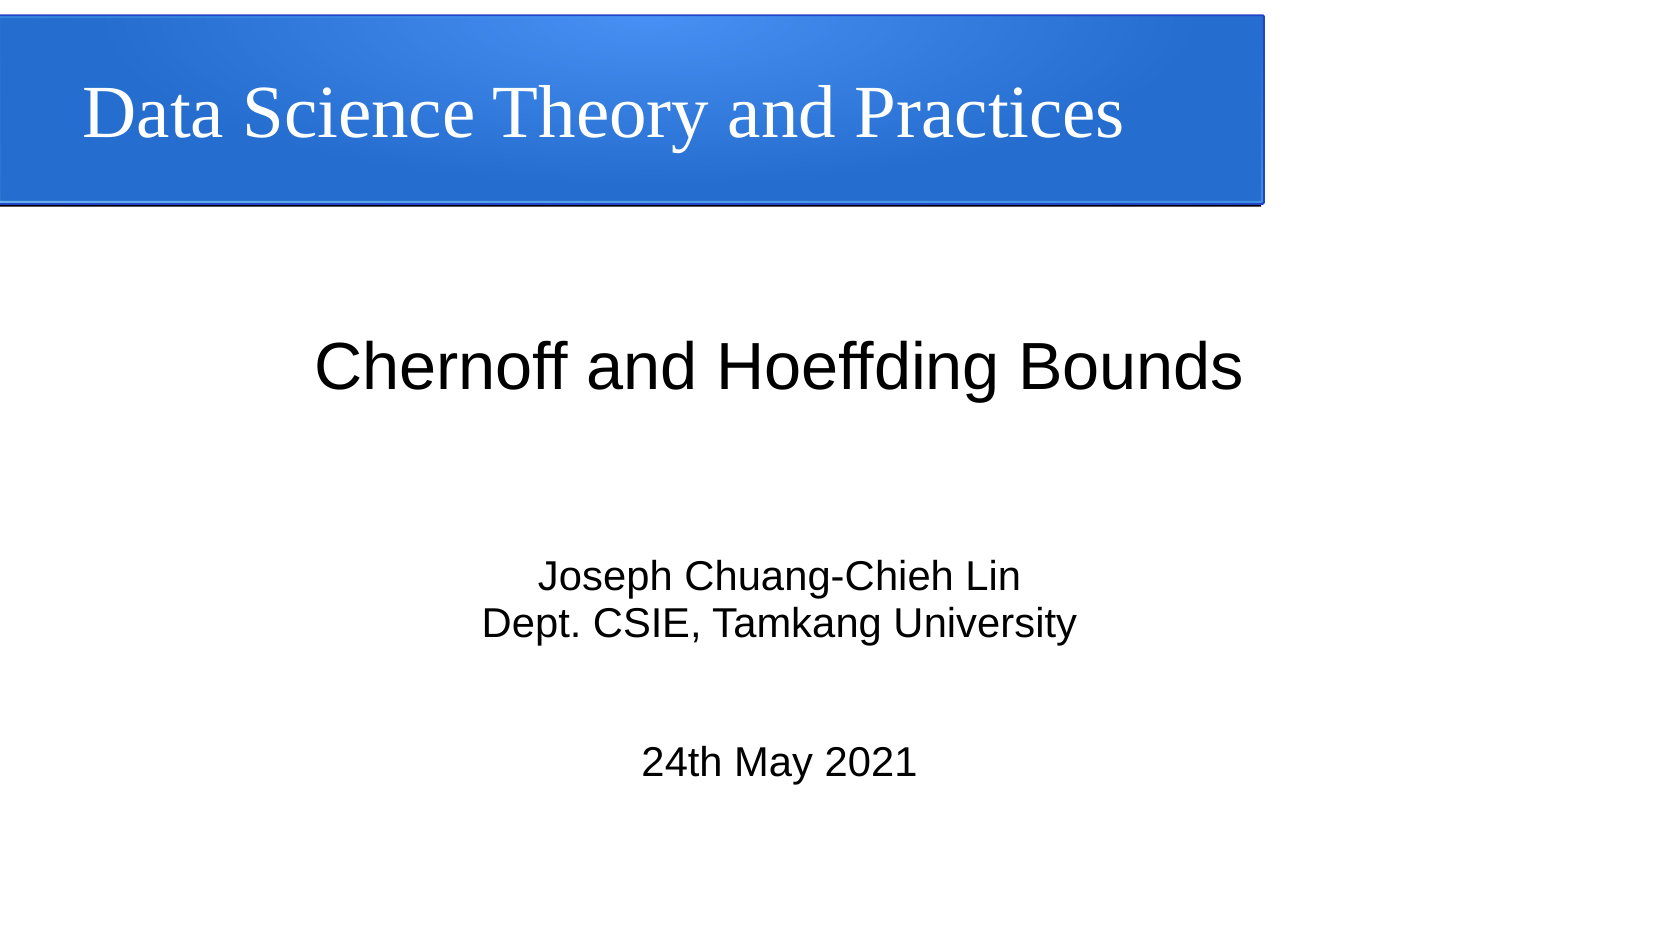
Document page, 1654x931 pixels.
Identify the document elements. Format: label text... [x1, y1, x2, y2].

title Data Science Theory and Practices [82, 35, 1235, 189]
subtitle Chernoff and Hoeffding Bounds Joseph Chuang-Chieh Lin Dept. CSIE, Tamkang University 24th May 2021 [35, 224, 1524, 815]
